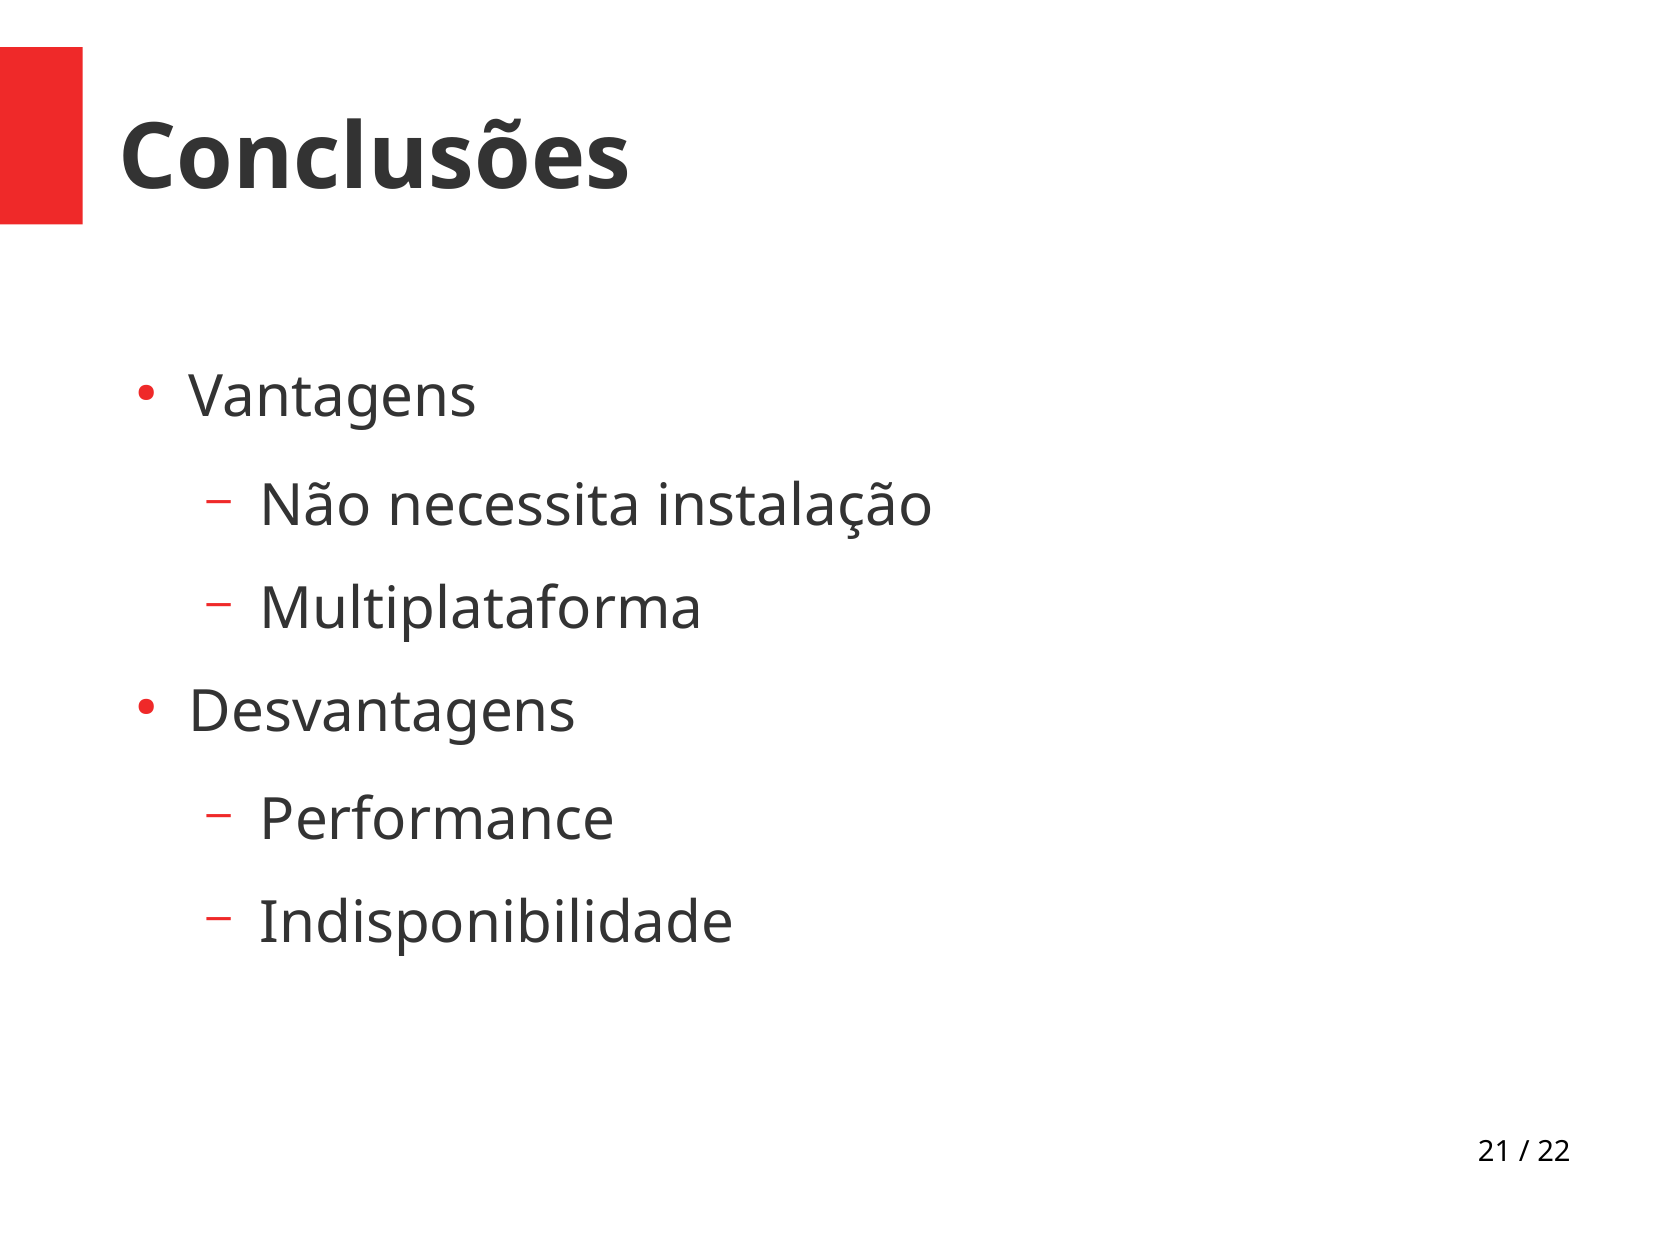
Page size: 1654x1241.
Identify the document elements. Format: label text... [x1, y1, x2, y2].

title Conclusões [118, 49, 1571, 257]
list Vantagens Não necessita instalação Multiplataforma Desvantagens Performance Indisponibilidade [118, 354, 1536, 1074]
